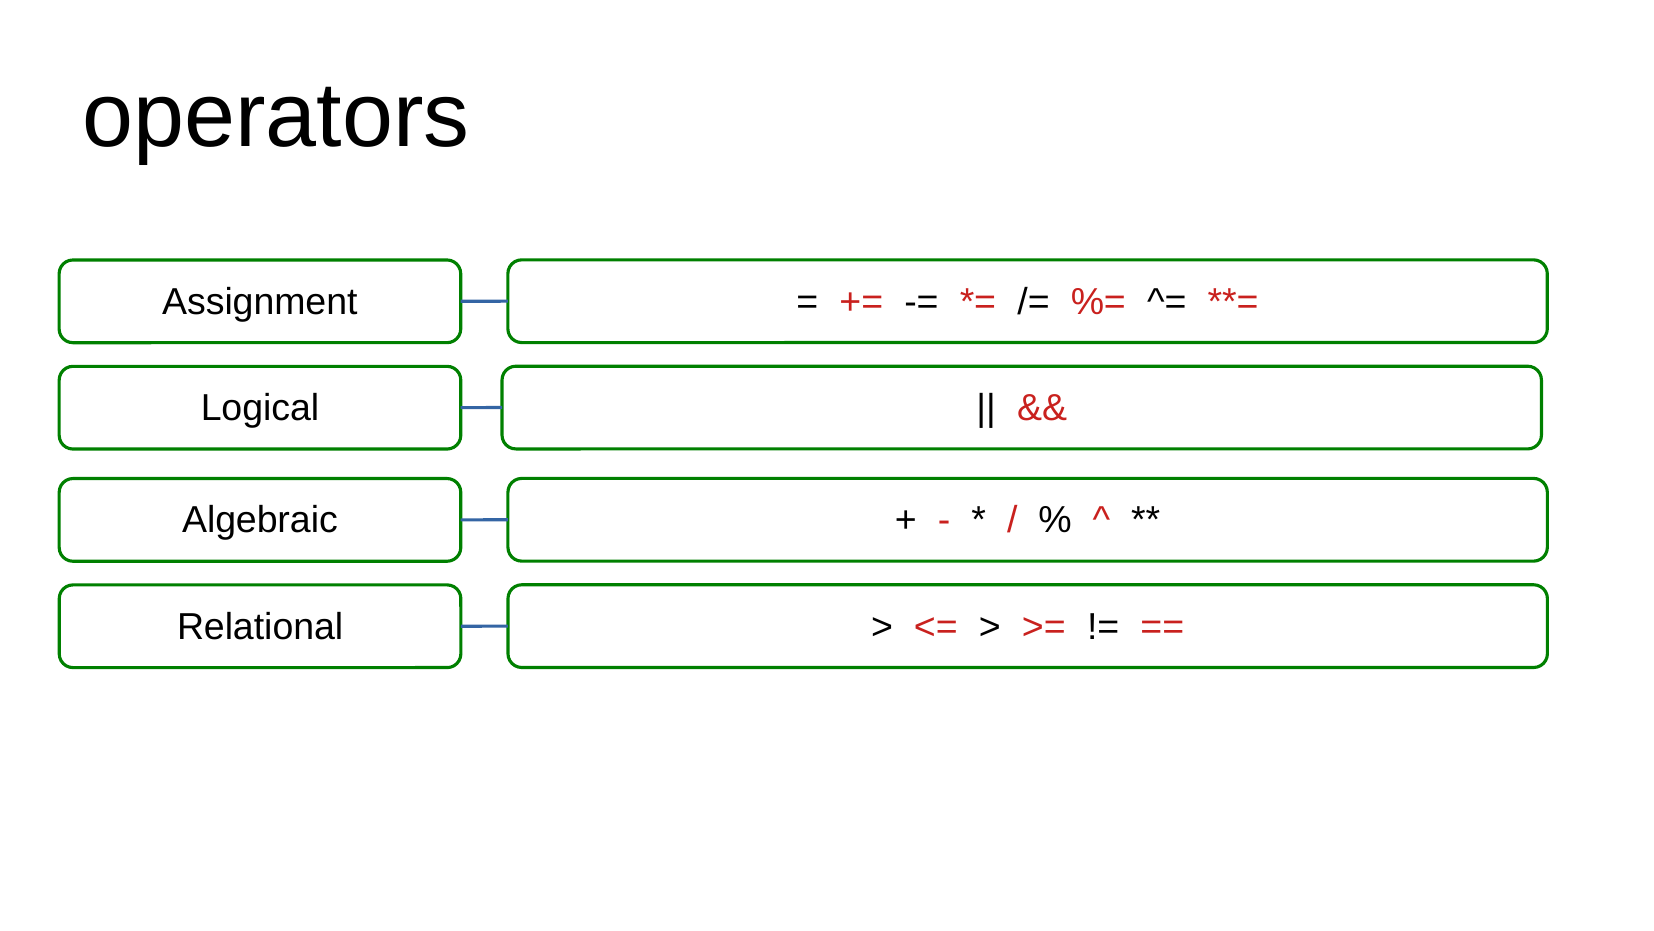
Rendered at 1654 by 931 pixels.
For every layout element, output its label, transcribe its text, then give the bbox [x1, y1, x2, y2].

text_box Relational [59, 584, 461, 668]
text_box Assignment [59, 259, 461, 343]
text_box + - * / % ^ ** [507, 478, 1548, 562]
title operators [82, 37, 1571, 193]
text_box > <= > >= != == [507, 584, 1548, 668]
text_box = += -= *= /= %= ^= **= [507, 259, 1548, 343]
text_box || && [502, 366, 1542, 449]
text_box Logical [59, 366, 461, 450]
text_box Algebraic [59, 478, 461, 562]
